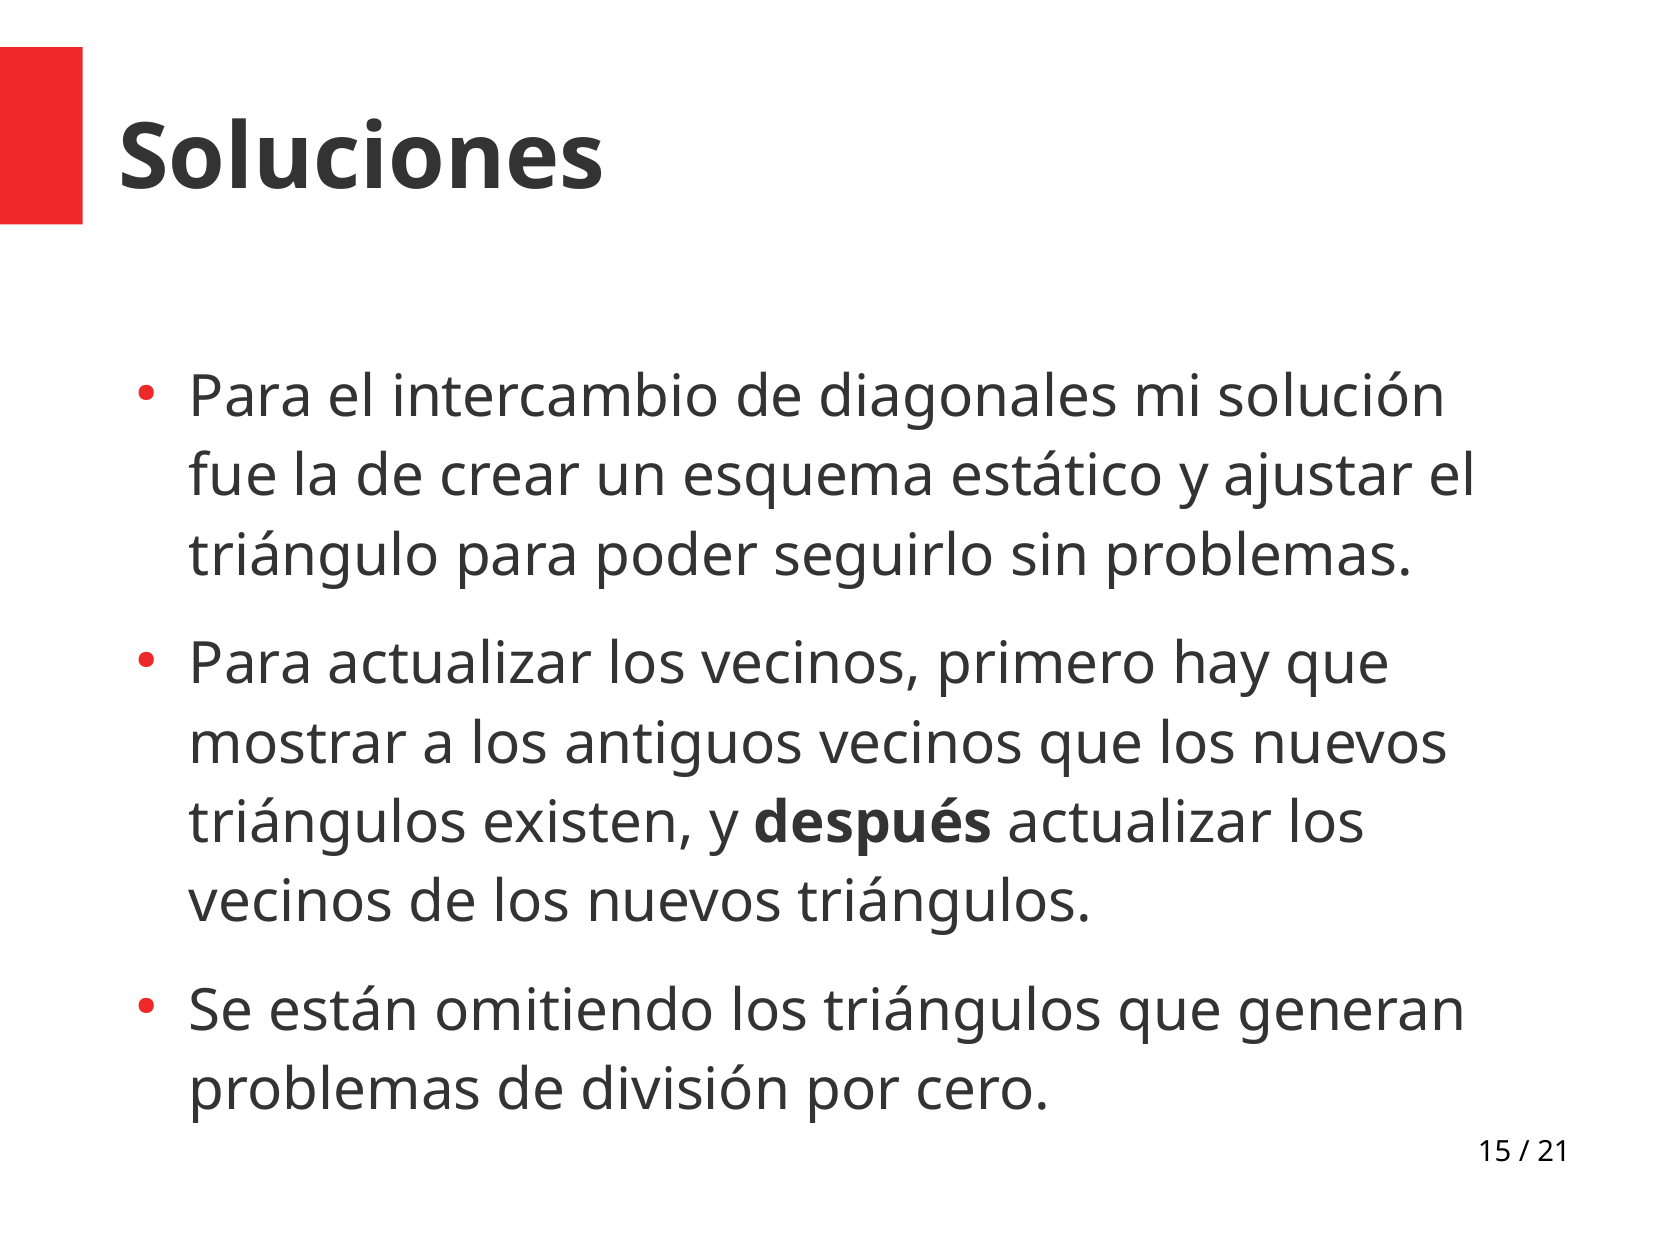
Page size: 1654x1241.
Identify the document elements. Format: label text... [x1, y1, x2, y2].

title Soluciones [118, 49, 1571, 257]
list Para el intercambio de diagonales mi solución fue la de crear un esquema estático y ajustar el triángulo para poder seguirlo sin problemas. Para actualizar los vecinos, primero hay que mostrar a los antiguos vecinos que los nuevos triángulos existen, y después actualizar los vecinos de los nuevos triángulos. Se están omitiendo los triángulos que generan problemas de división por cero. [118, 354, 1536, 1074]
